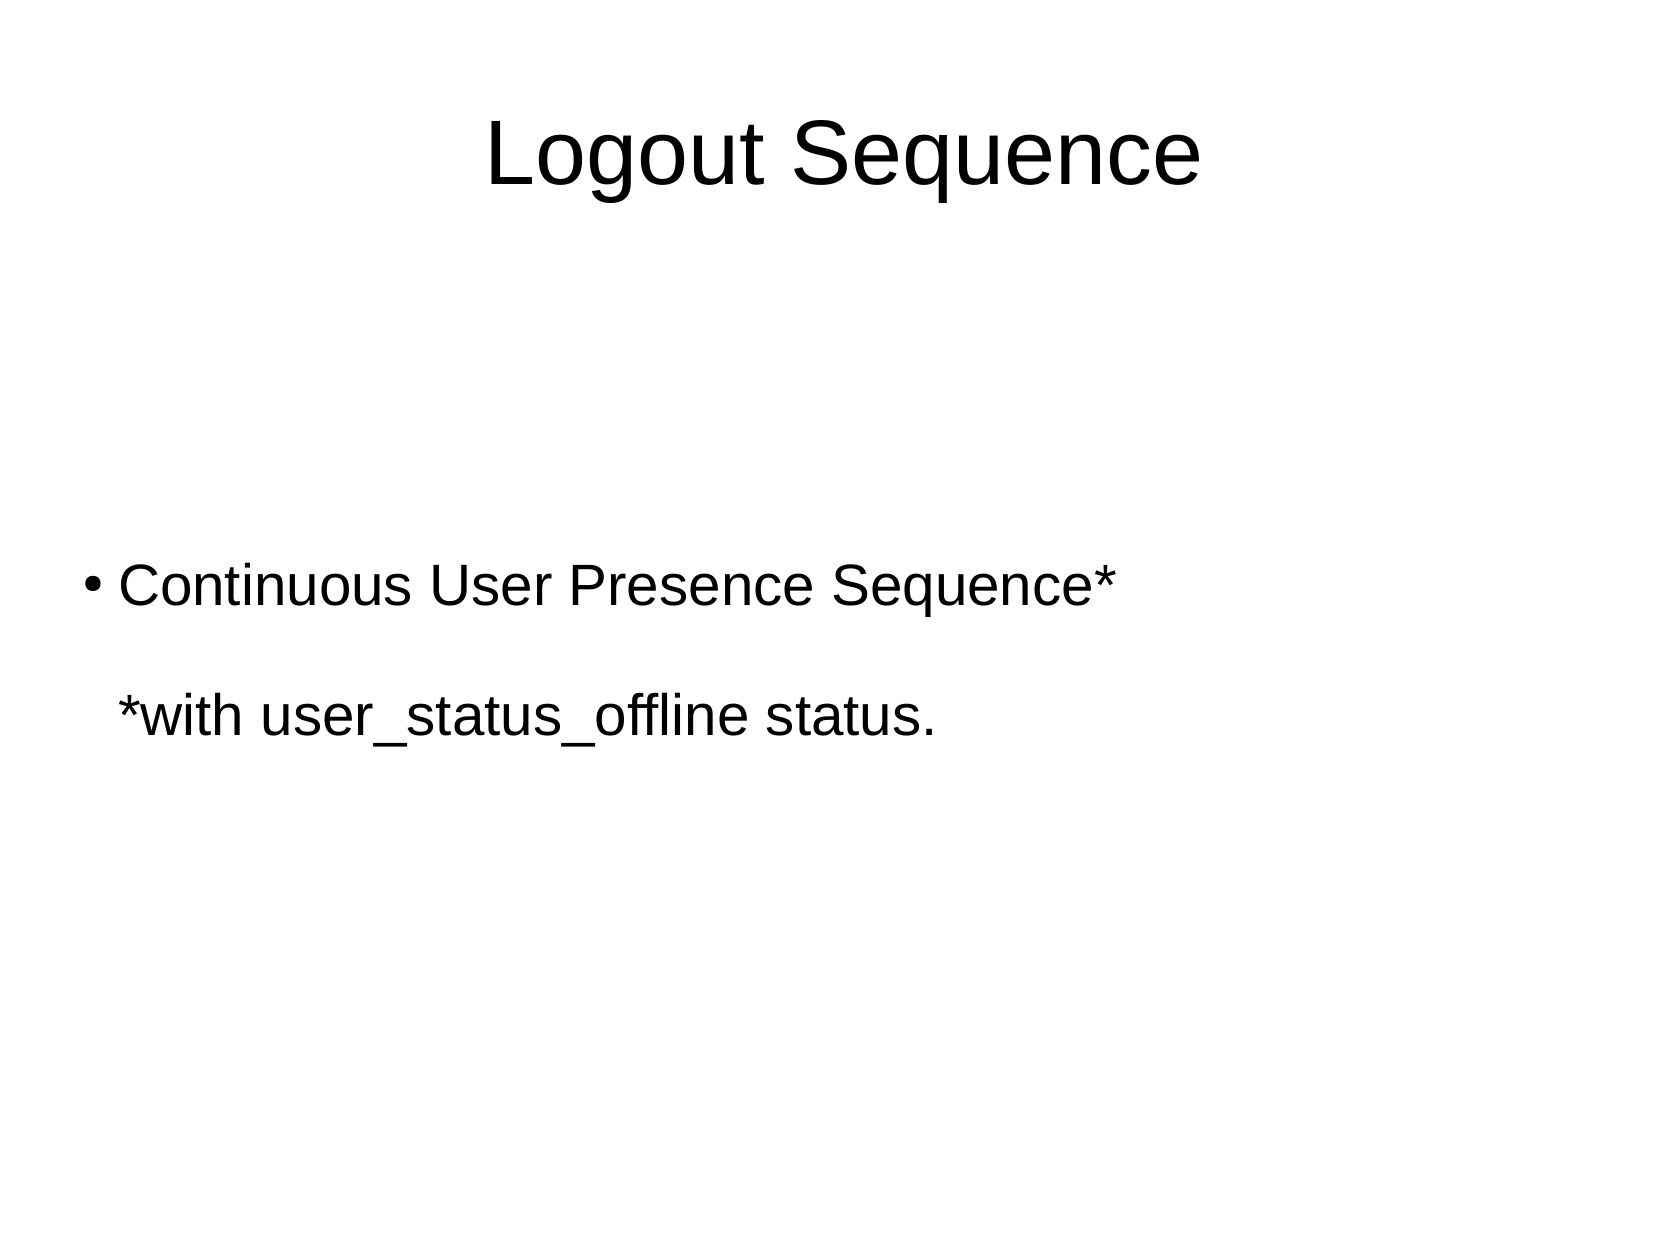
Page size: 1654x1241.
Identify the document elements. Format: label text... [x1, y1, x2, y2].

title Logout Sequence [82, 49, 1571, 238]
subtitle Continuous User Presence Sequence* *with user_status_offline status. [82, 238, 1571, 1062]
